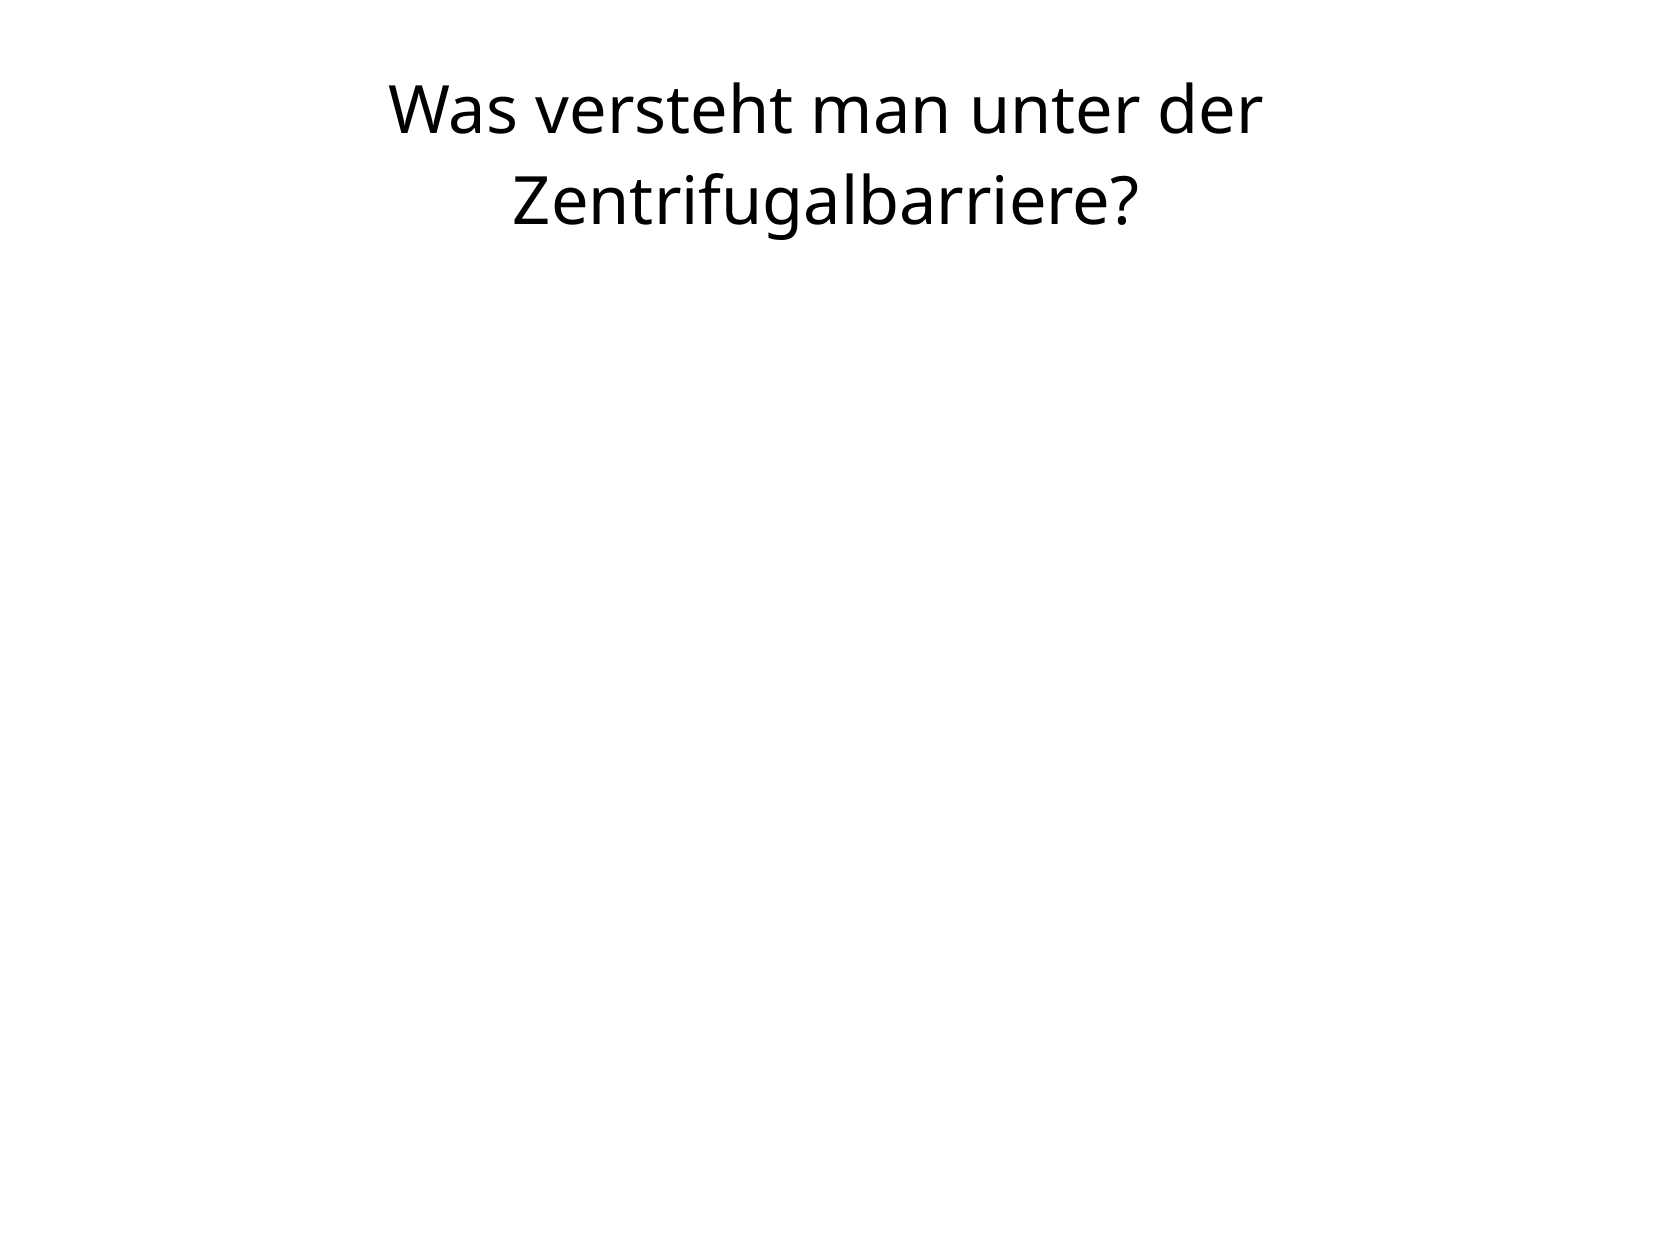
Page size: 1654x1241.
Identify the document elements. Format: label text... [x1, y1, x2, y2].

title Was versteht man unter der Zentrifugalbarriere? [82, 49, 1571, 257]
